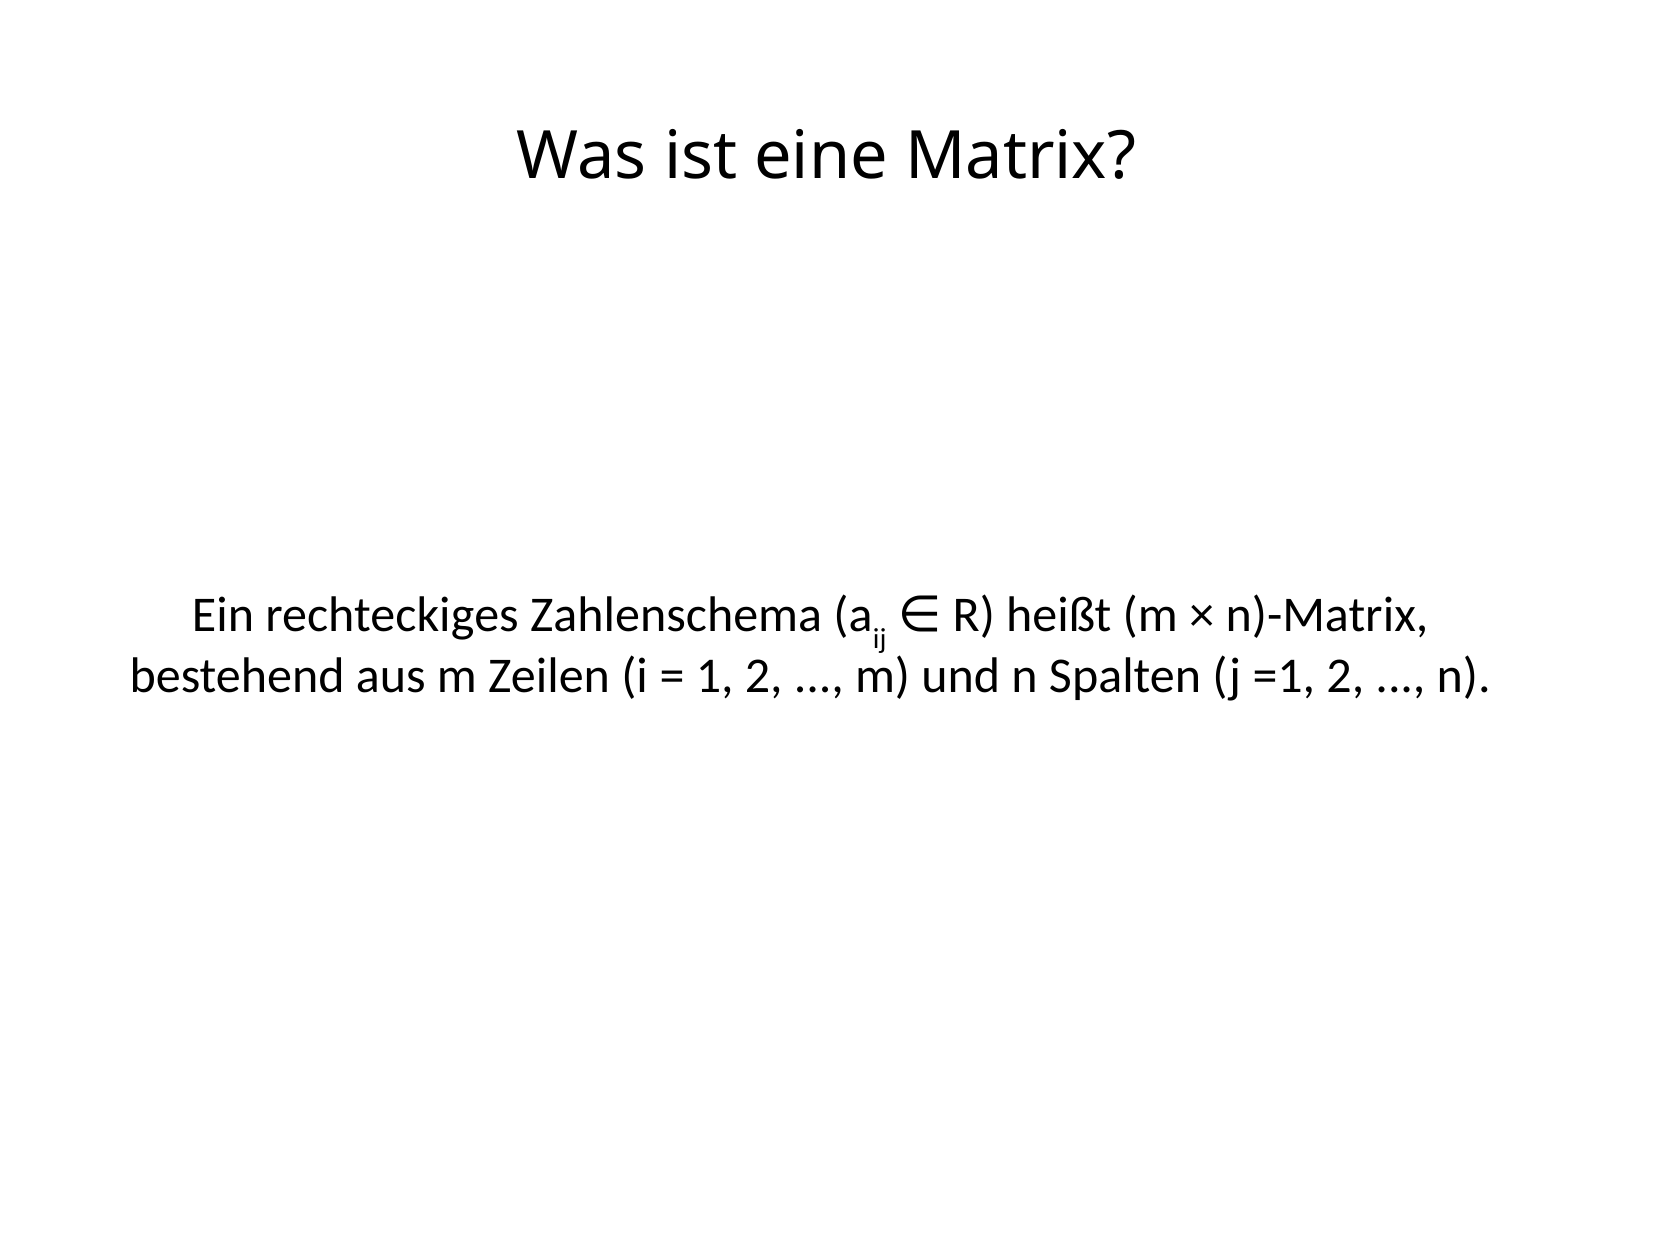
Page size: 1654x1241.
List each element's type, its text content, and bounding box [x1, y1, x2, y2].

subtitle Ein rechteckiges Zahlenschema (aij ∈ R) heißt (m × n)-Matrix, bestehend aus m Zeilen (i = 1, 2, ..., m) und n Spalten (j =1, 2, ..., n). [82, 290, 1538, 1010]
title Was ist eine Matrix? [82, 49, 1571, 257]
